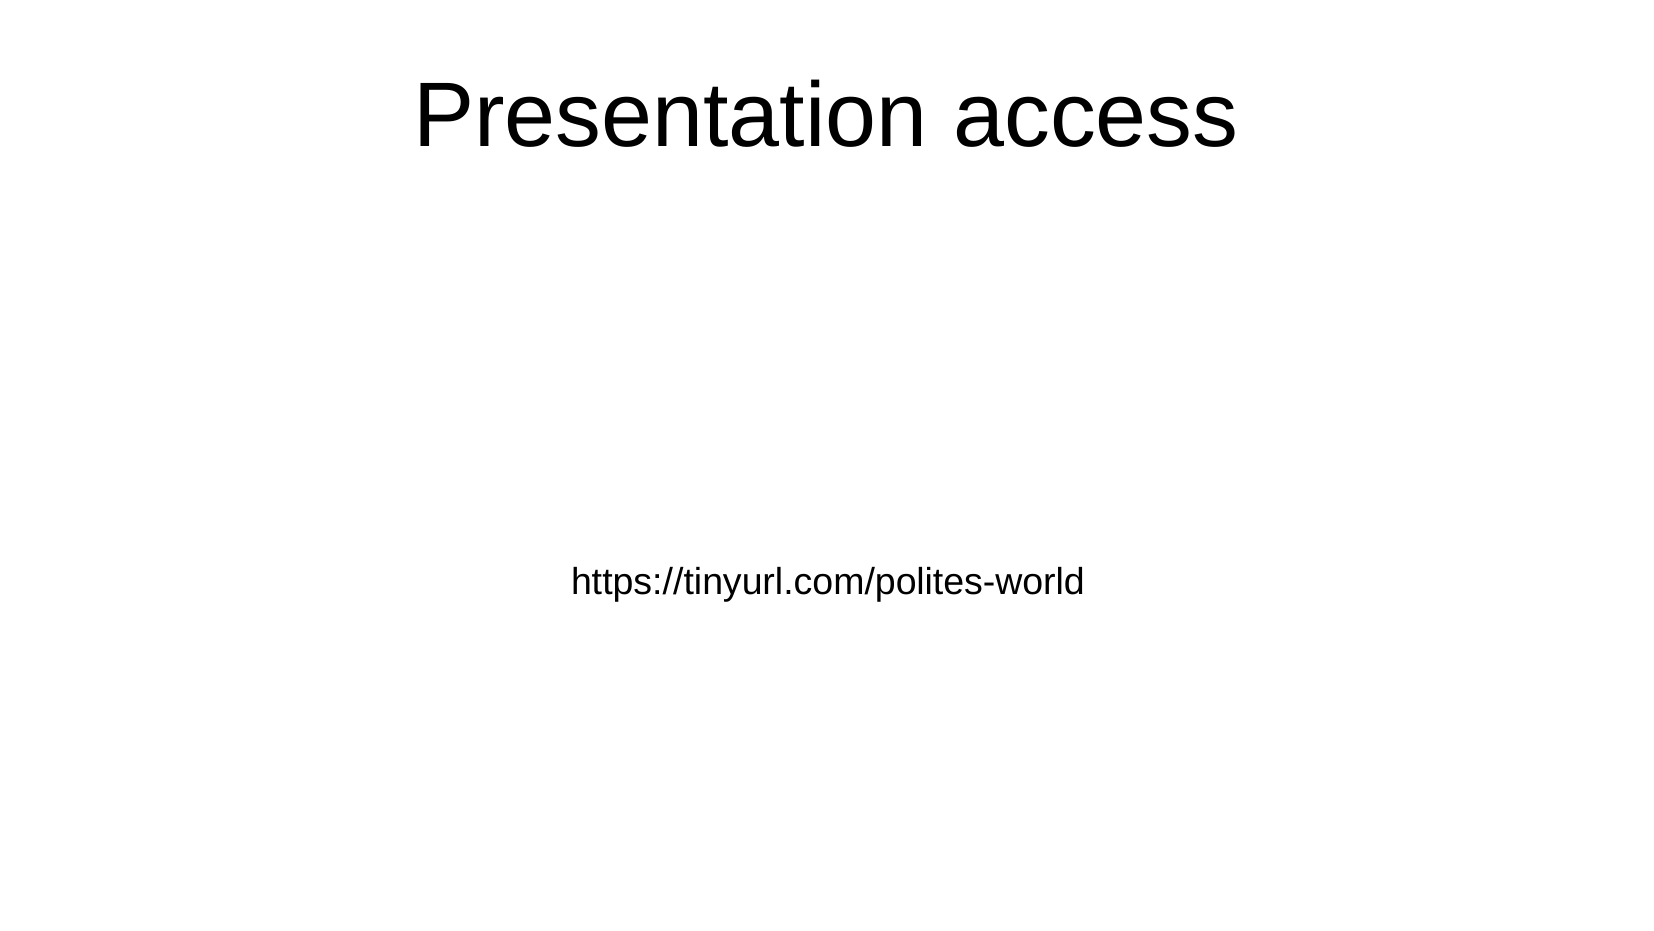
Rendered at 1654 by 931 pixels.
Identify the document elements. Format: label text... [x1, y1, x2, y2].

text_box https://tinyurl.com/polites-world [556, 553, 1101, 611]
title Presentation access [82, 37, 1571, 193]
